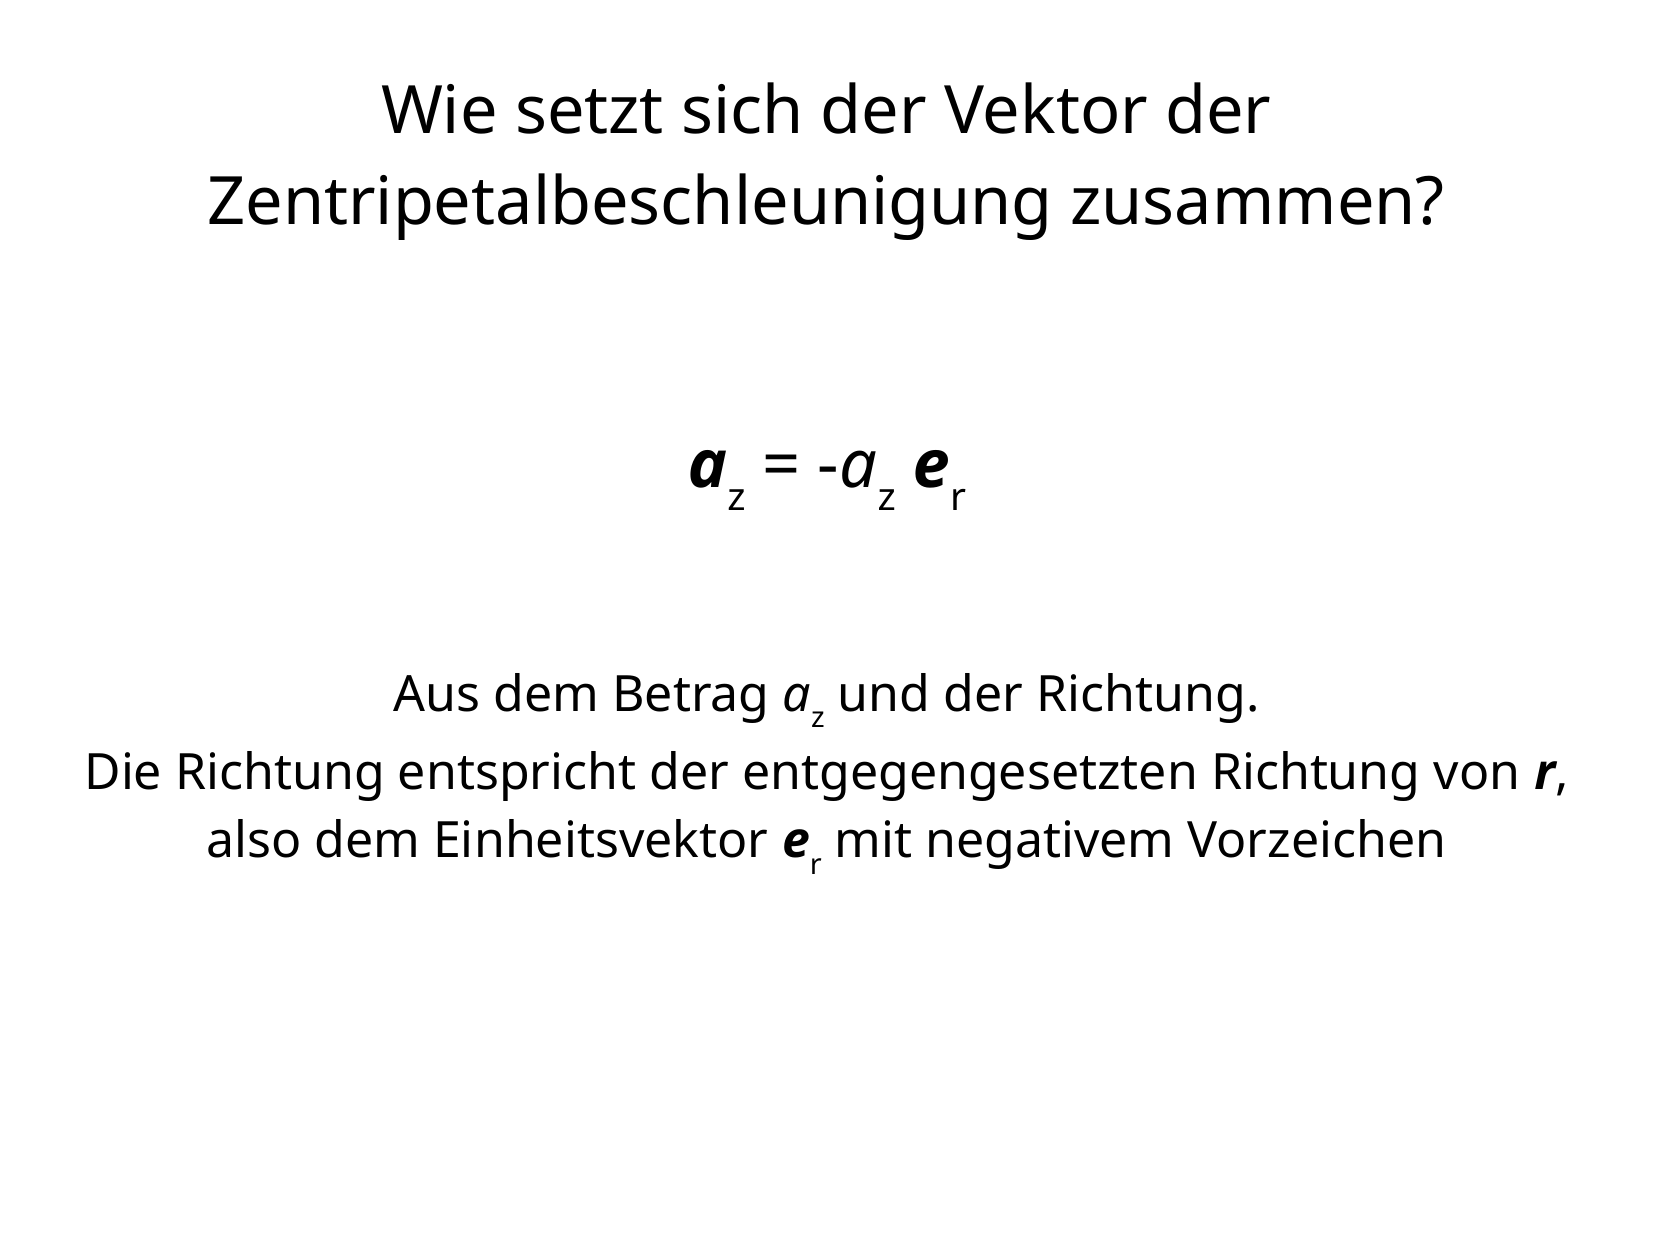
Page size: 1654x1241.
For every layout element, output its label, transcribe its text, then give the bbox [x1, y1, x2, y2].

title Wie setzt sich der Vektor der Zentripetalbeschleunigung zusammen? [82, 49, 1571, 257]
subtitle az = -az er Aus dem Betrag az und der Richtung. Die Richtung entspricht der entgegengesetzten Richtung von r, also dem Einheitsvektor er mit negativem Vorzeichen [82, 290, 1571, 1010]
